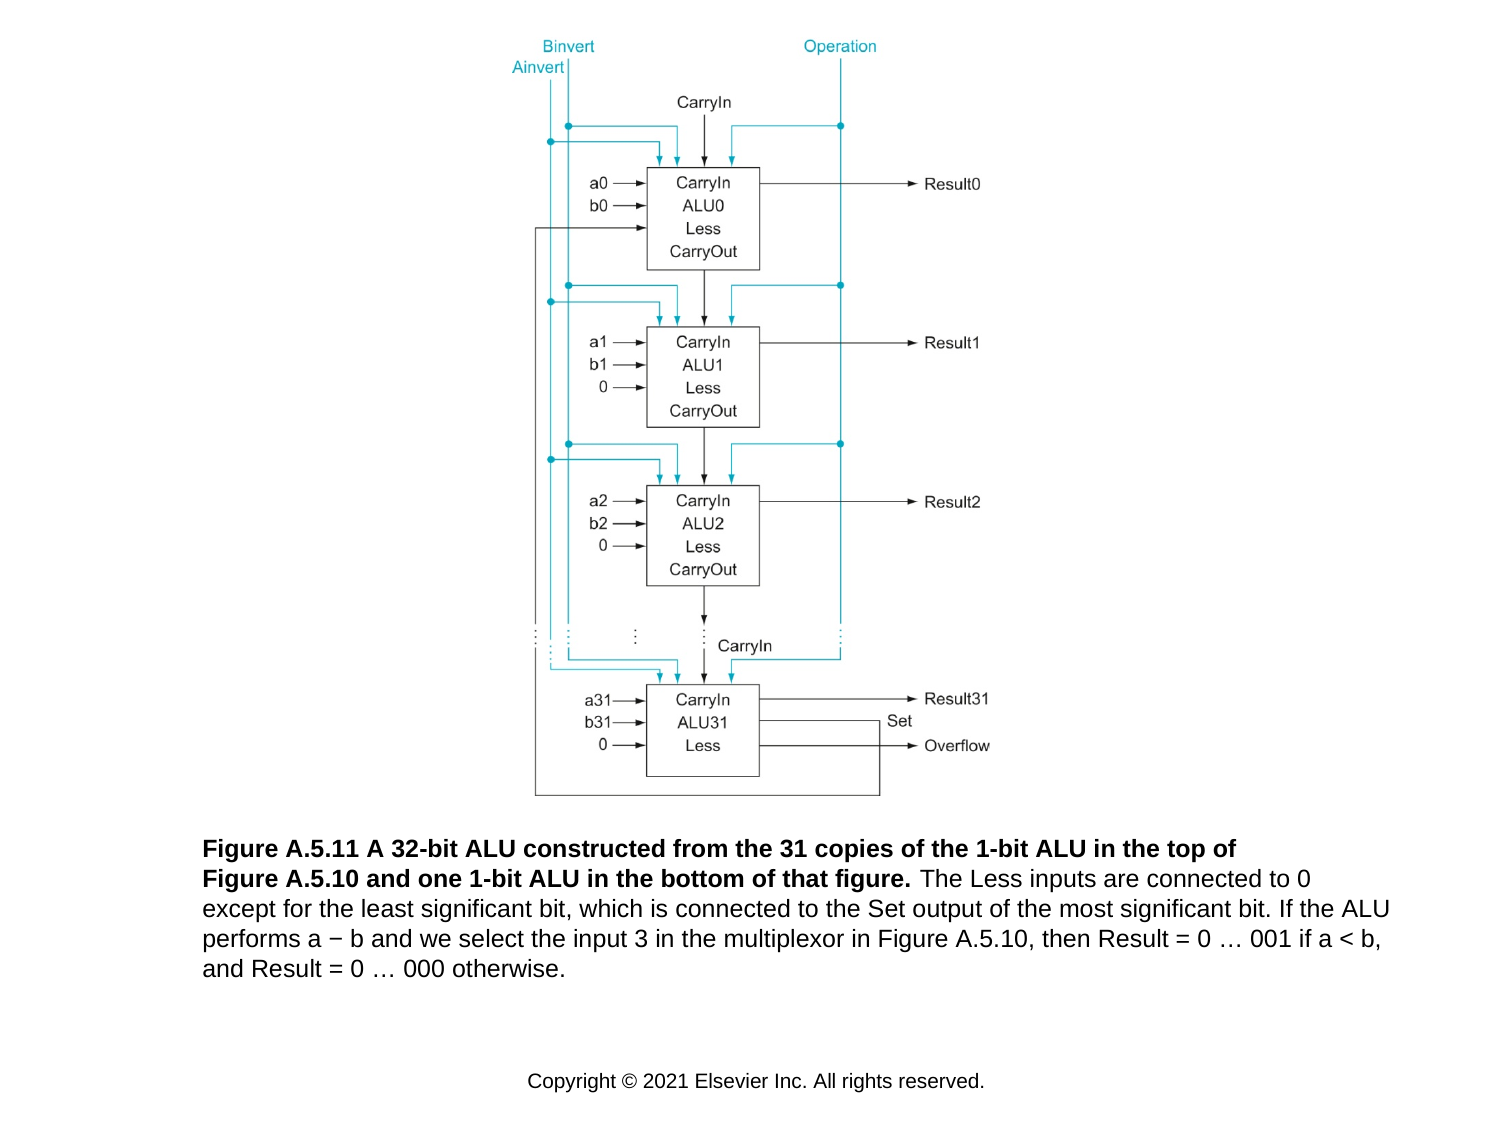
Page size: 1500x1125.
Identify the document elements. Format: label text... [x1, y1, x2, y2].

text_box Figure A.5.11 A 32-bit ALU constructed from the 31 copies of the 1-bit ALU in the top of Figure A.5.10 and one 1-bit ALU in the bottom of that figure. The Less inputs are connected to 0 except for the least significant bit, which is connected to the Set output of the most significant bit. If the ALU performs a − b and we select the input 3 in the multiplexor in Figure A.5.10, then Result = 0 … 001 if a < b, and Result = 0 … 000 otherwise. [187, 825, 1500, 991]
text_box Copyright © 2021 Elsevier Inc. All rights reserved. [512, 1059, 1001, 1101]
picture [512, 37, 990, 796]
